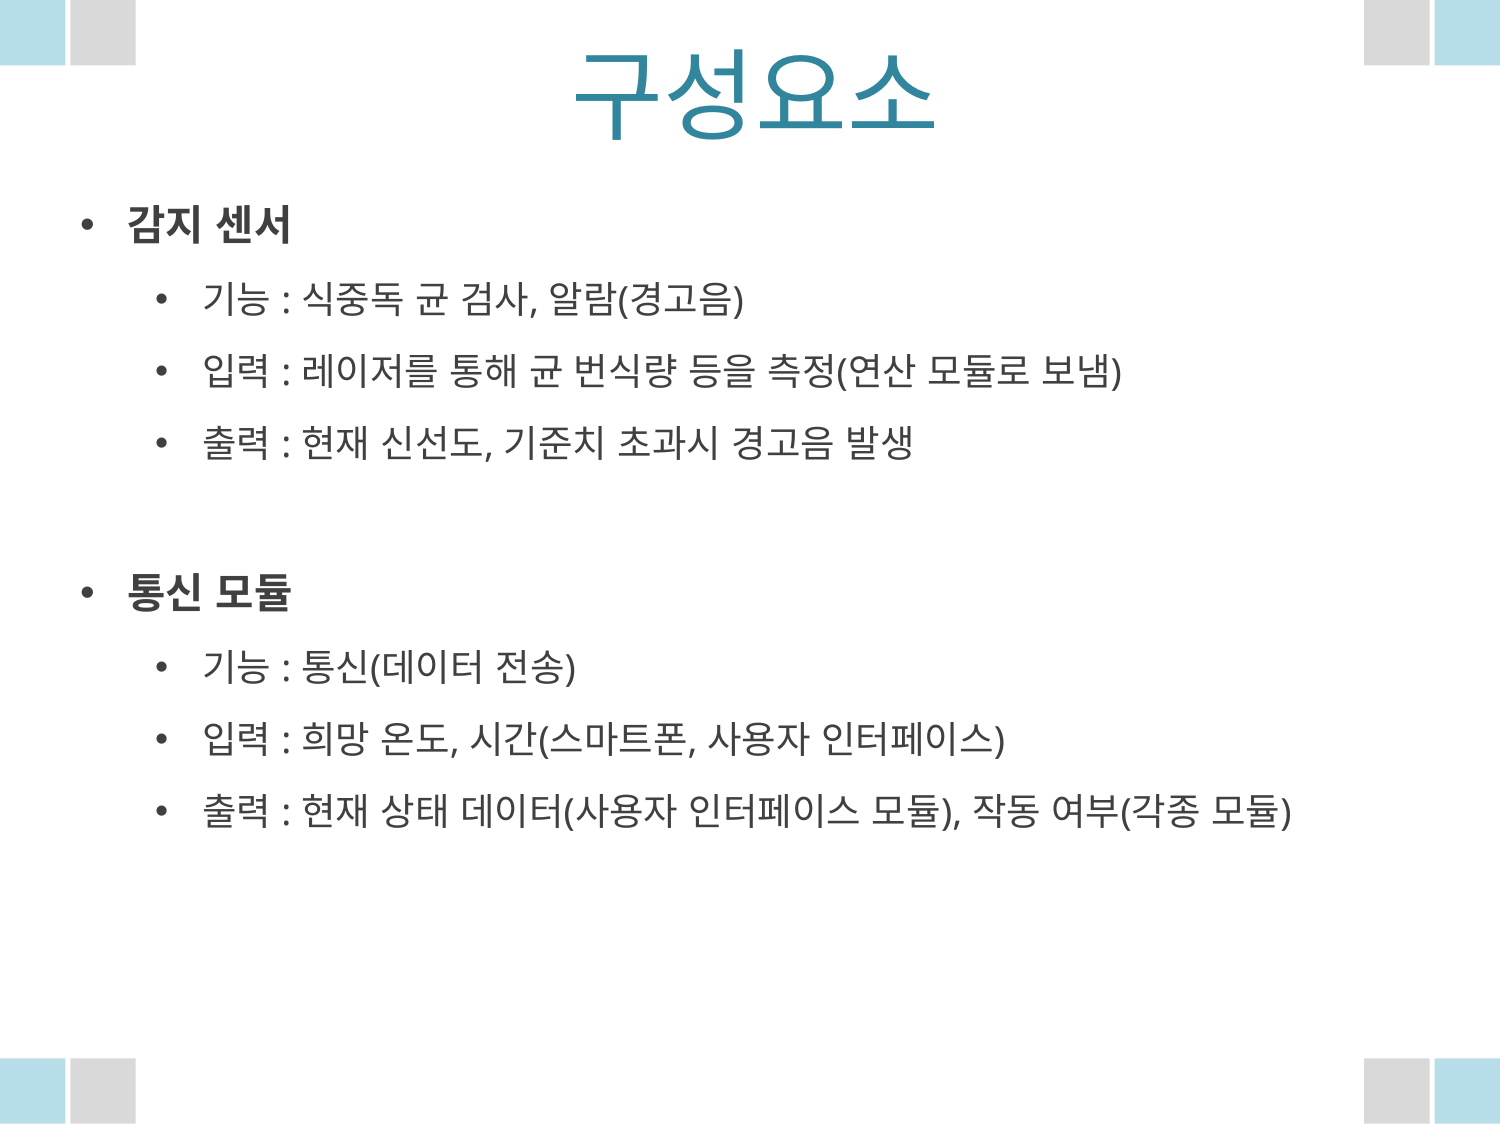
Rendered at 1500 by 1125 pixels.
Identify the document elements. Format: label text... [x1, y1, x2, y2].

text_box [1434, 1058, 1500, 1124]
text_box [70, 0, 136, 66]
text_box [1434, 0, 1500, 66]
text_box 구성요소 [277, 25, 1235, 161]
text_box [1364, 0, 1430, 66]
text_box 감지 센서 기능 : 식중독 균 검사, 알람(경고음) 입력 : 레이저를 통해 균 번식량 등을 측정(연산 모듈로 보냄) 출력 : 현재 신선도, 기준치 초과시 경고음 발생 통신 모듈 기능 : 통신(데이터 전송) 입력 : 희망 온도, 시간(스마트폰, 사용자 인터페이스) 출력 : 현재 상태 데이터(사용자 인터페이스 모듈), 작동 여부(각종 모듈) [65, 161, 1435, 841]
text_box [1364, 1058, 1430, 1124]
text_box [0, 1058, 66, 1124]
text_box [0, 0, 66, 66]
text_box [70, 1058, 136, 1124]
